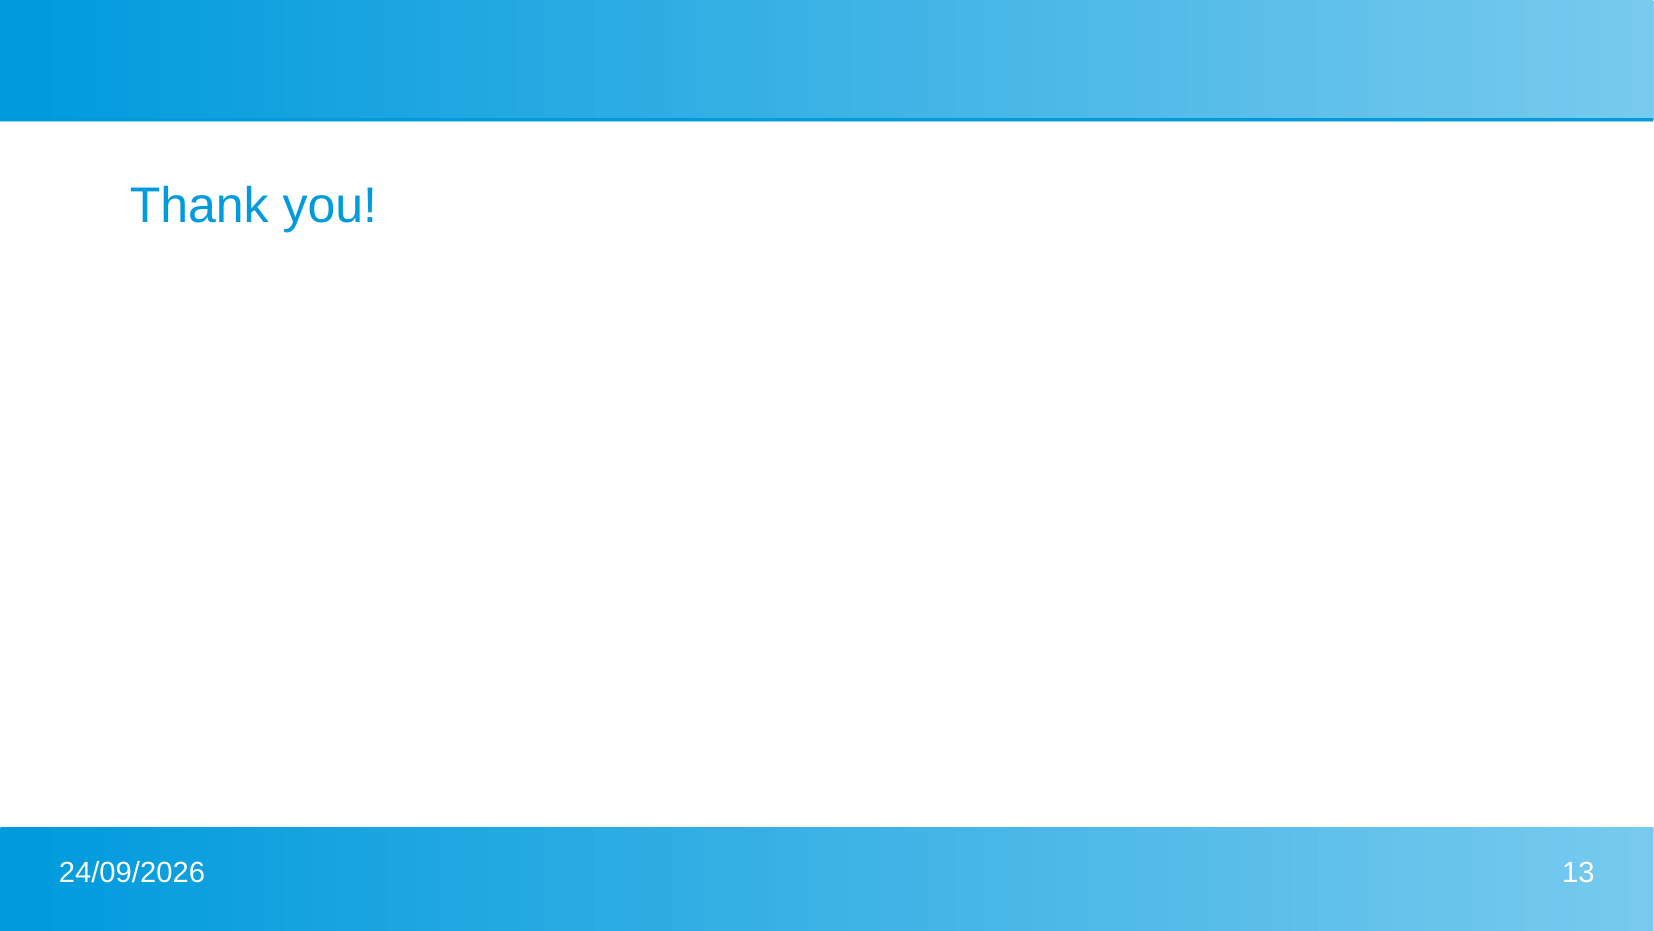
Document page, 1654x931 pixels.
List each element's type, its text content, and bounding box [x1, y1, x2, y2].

list Thank you! [59, 177, 1595, 768]
